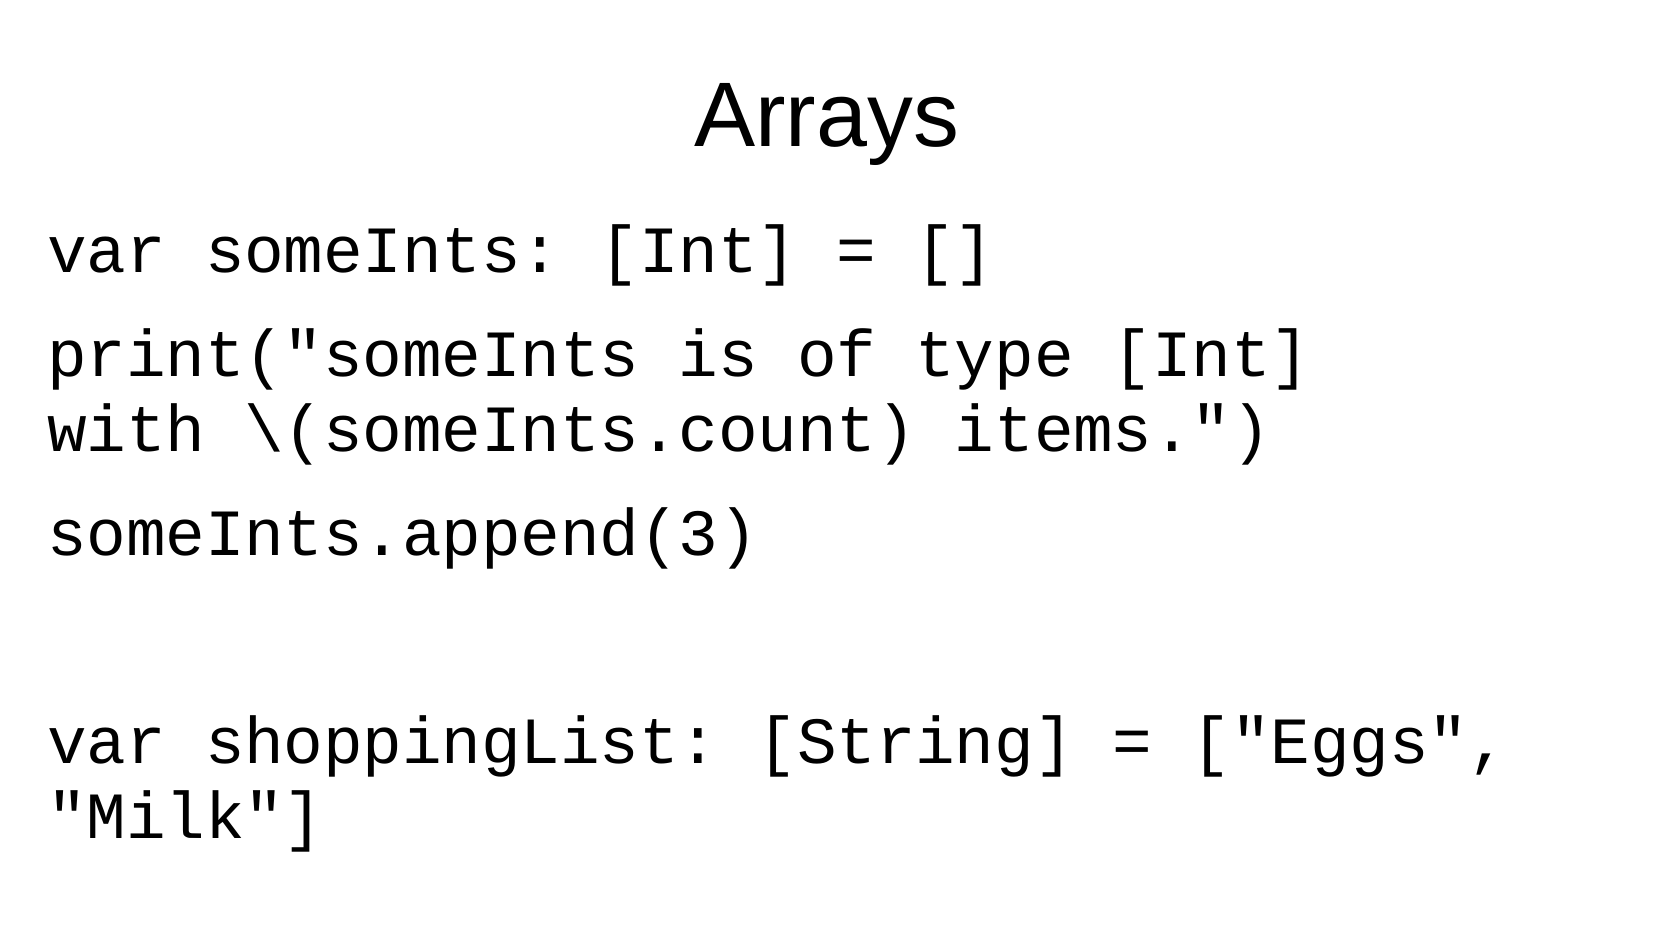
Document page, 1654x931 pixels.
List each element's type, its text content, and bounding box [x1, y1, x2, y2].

title Arrays [82, 37, 1571, 193]
list var someInts: [Int] = [] print("someInts is of type [Int] with \(someInts.count) items.") someInts.append(3) var shoppingList: [String] = ["Eggs", "Milk"] [47, 217, 1571, 863]
